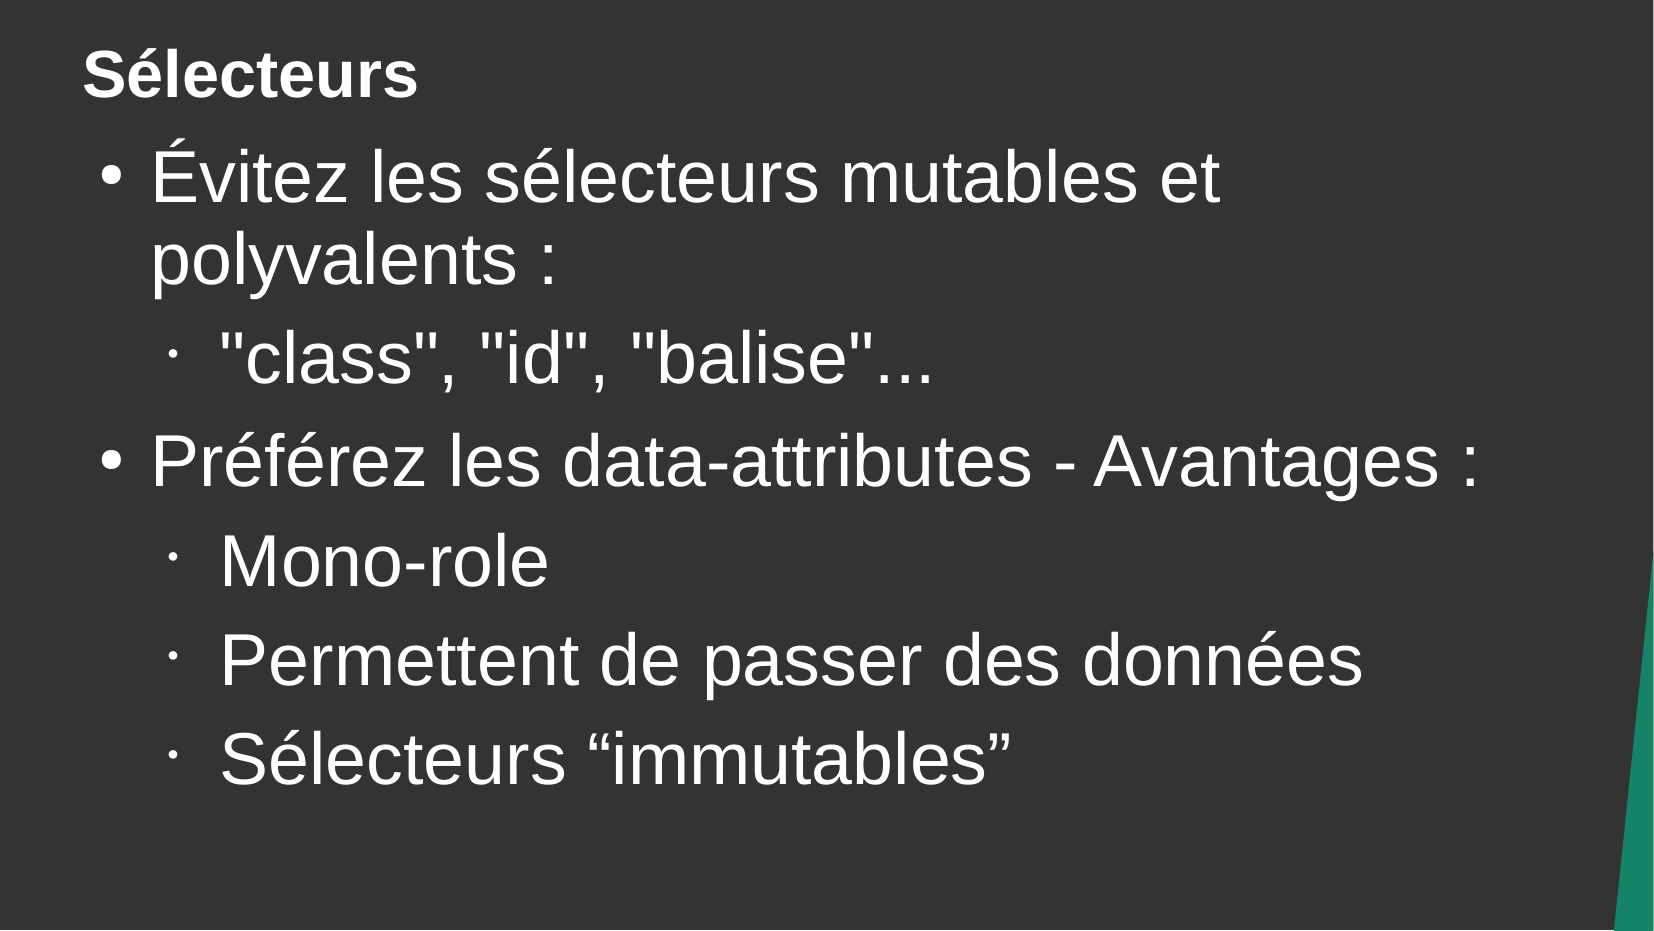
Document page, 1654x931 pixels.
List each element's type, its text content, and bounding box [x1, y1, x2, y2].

list Évitez les sélecteurs mutables et polyvalents : "class", "id", "balise"... Préférez les data-attributes - Avantages : Mono-role Permettent de passer des données Sélecteurs “immutables” [80, 135, 1583, 804]
text_box [1613, 546, 1654, 931]
title Sélecteurs [82, 37, 799, 114]
